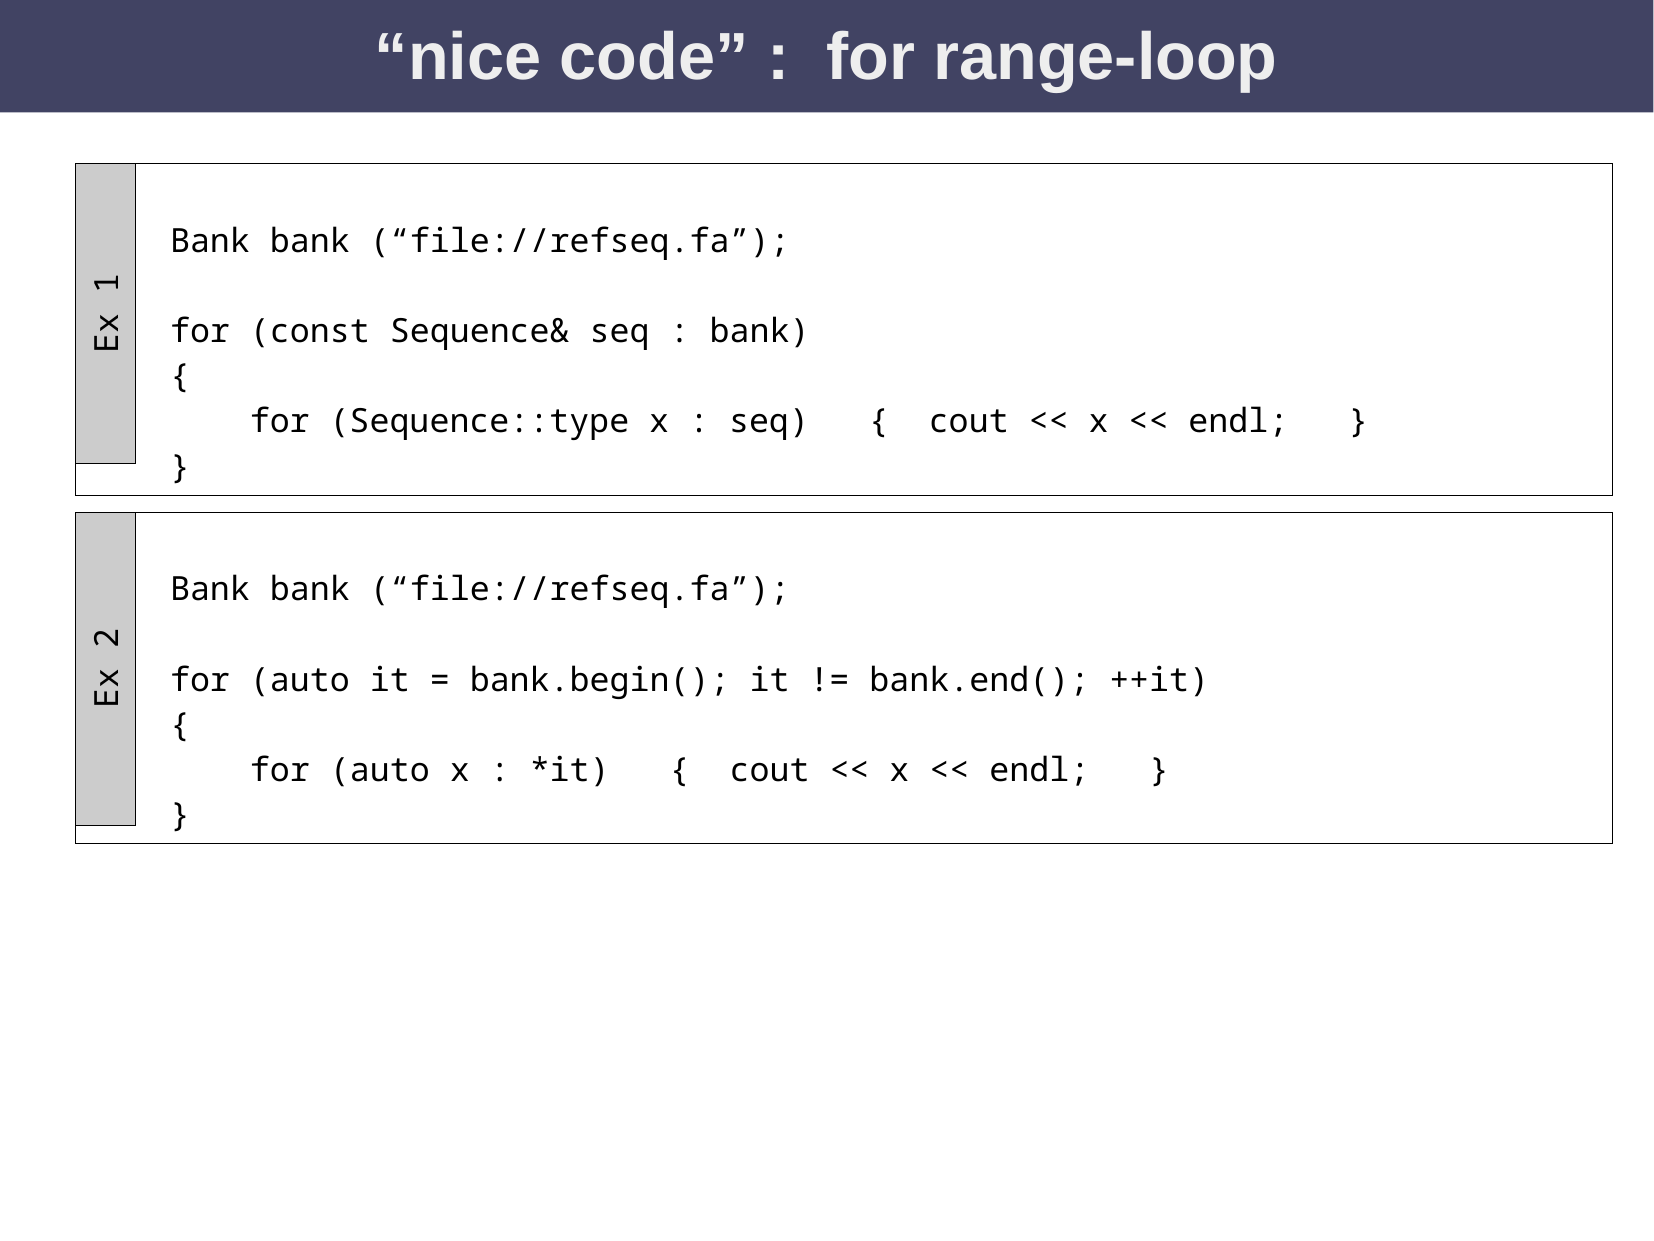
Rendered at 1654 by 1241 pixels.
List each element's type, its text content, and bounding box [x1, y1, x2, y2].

text_box Ex 1 [75, 163, 129, 464]
text_box Ex 2 [75, 512, 129, 826]
text_box Bank bank (“file://refseq.fa”); for (auto it = bank.begin(); it != bank.end(); ++it) { for (auto x : *it) { cout << x << endl; } } [136, 512, 1613, 826]
text_box Bank bank (“file://refseq.fa”); for (const Sequence& seq : bank) { for (Sequence::type x : seq) { cout << x << endl; } } [136, 163, 1613, 464]
text_box “nice code” : for range-loop [0, 0, 1654, 113]
